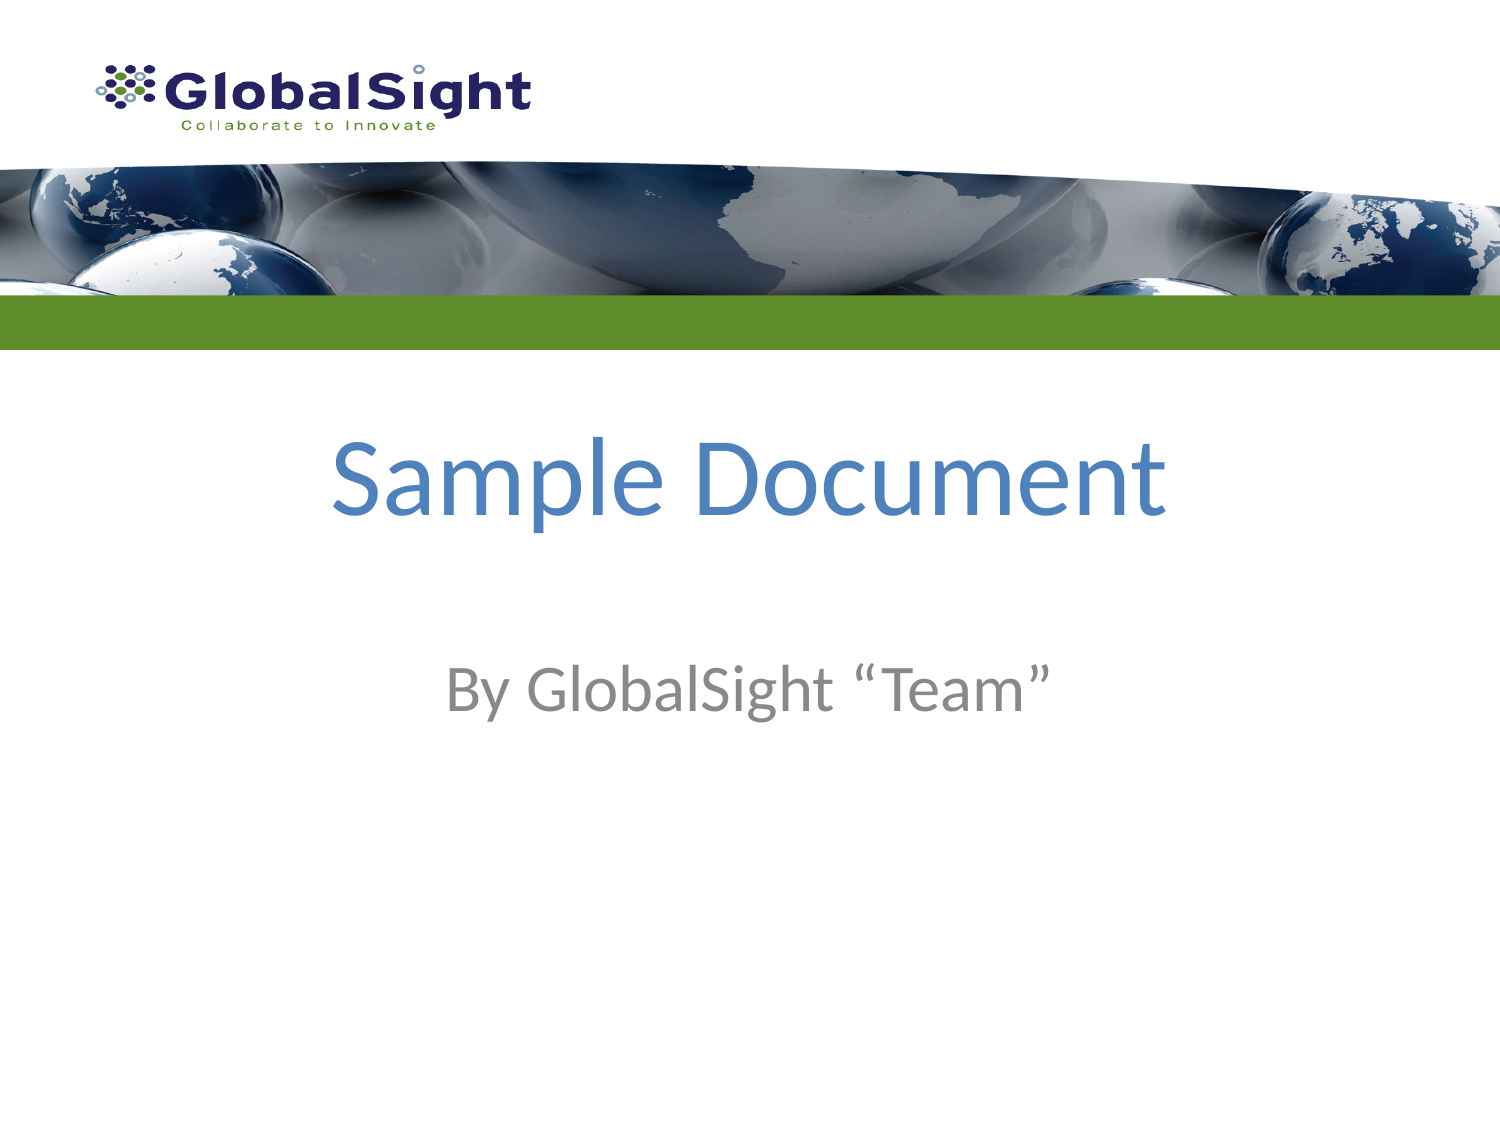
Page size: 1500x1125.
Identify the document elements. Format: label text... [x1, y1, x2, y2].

subtitle By GlobalSight “Team” [225, 637, 1276, 925]
picture [0, 0, 1500, 351]
title Sample Document [112, 351, 1388, 591]
